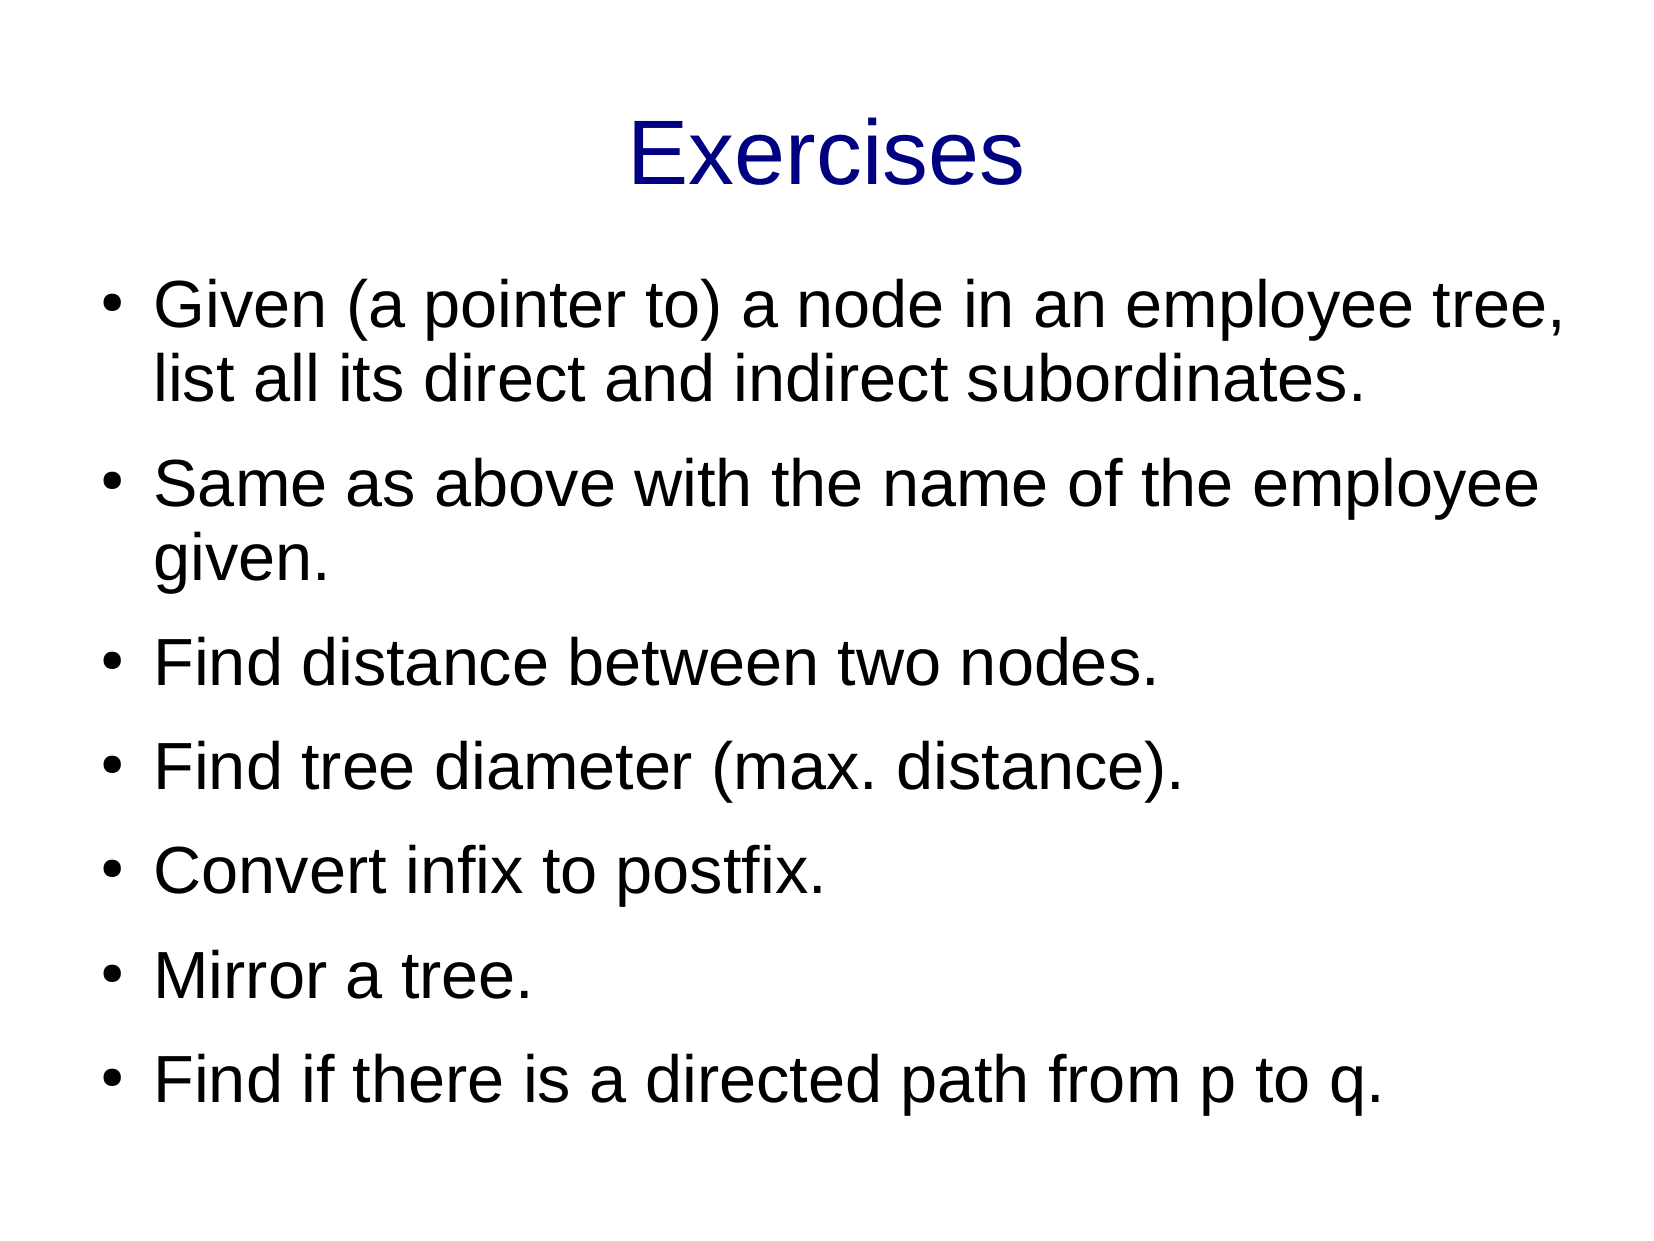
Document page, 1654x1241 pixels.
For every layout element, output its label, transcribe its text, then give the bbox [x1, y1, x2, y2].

list Given (a pointer to) a node in an employee tree, list all its direct and indirect subordinates. Same as above with the name of the employee given. Find distance between two nodes. Find tree diameter (max. distance). Convert infix to postfix. Mirror a tree. Find if there is a directed path from p to q. [82, 266, 1571, 1221]
title Exercises [82, 49, 1571, 257]
